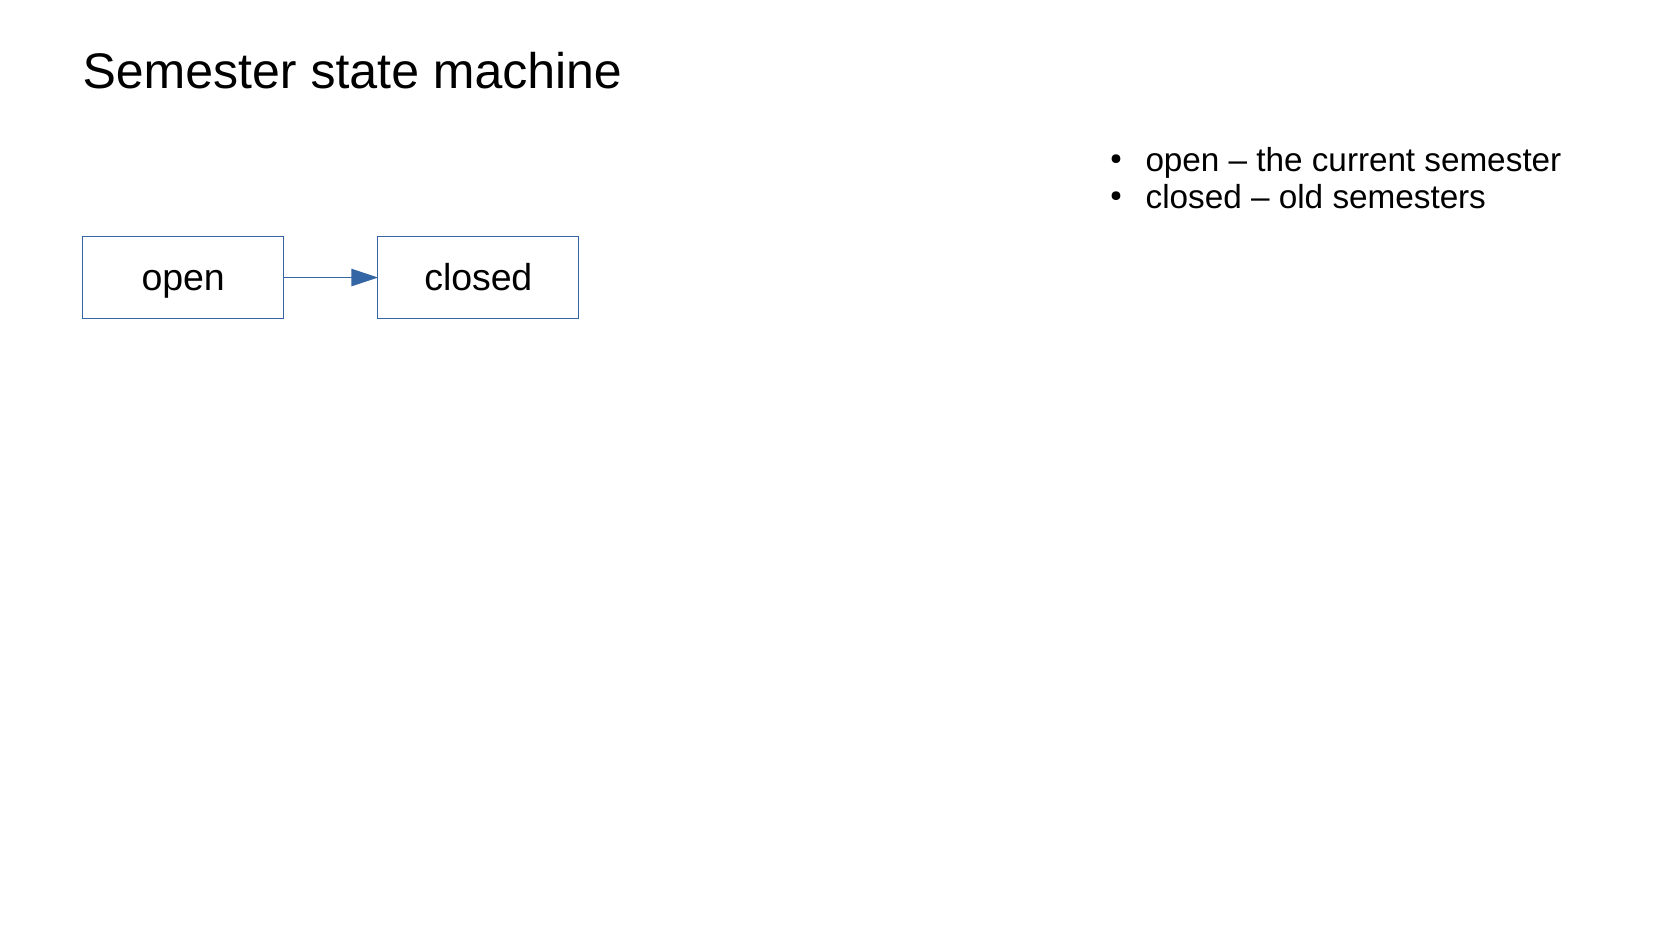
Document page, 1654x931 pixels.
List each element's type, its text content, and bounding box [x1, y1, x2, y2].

text_box open [82, 236, 284, 319]
text_box closed [377, 236, 579, 319]
title Semester state machine [82, 37, 1571, 107]
text_box open – the current semester closed – old semesters [1110, 141, 1572, 390]
